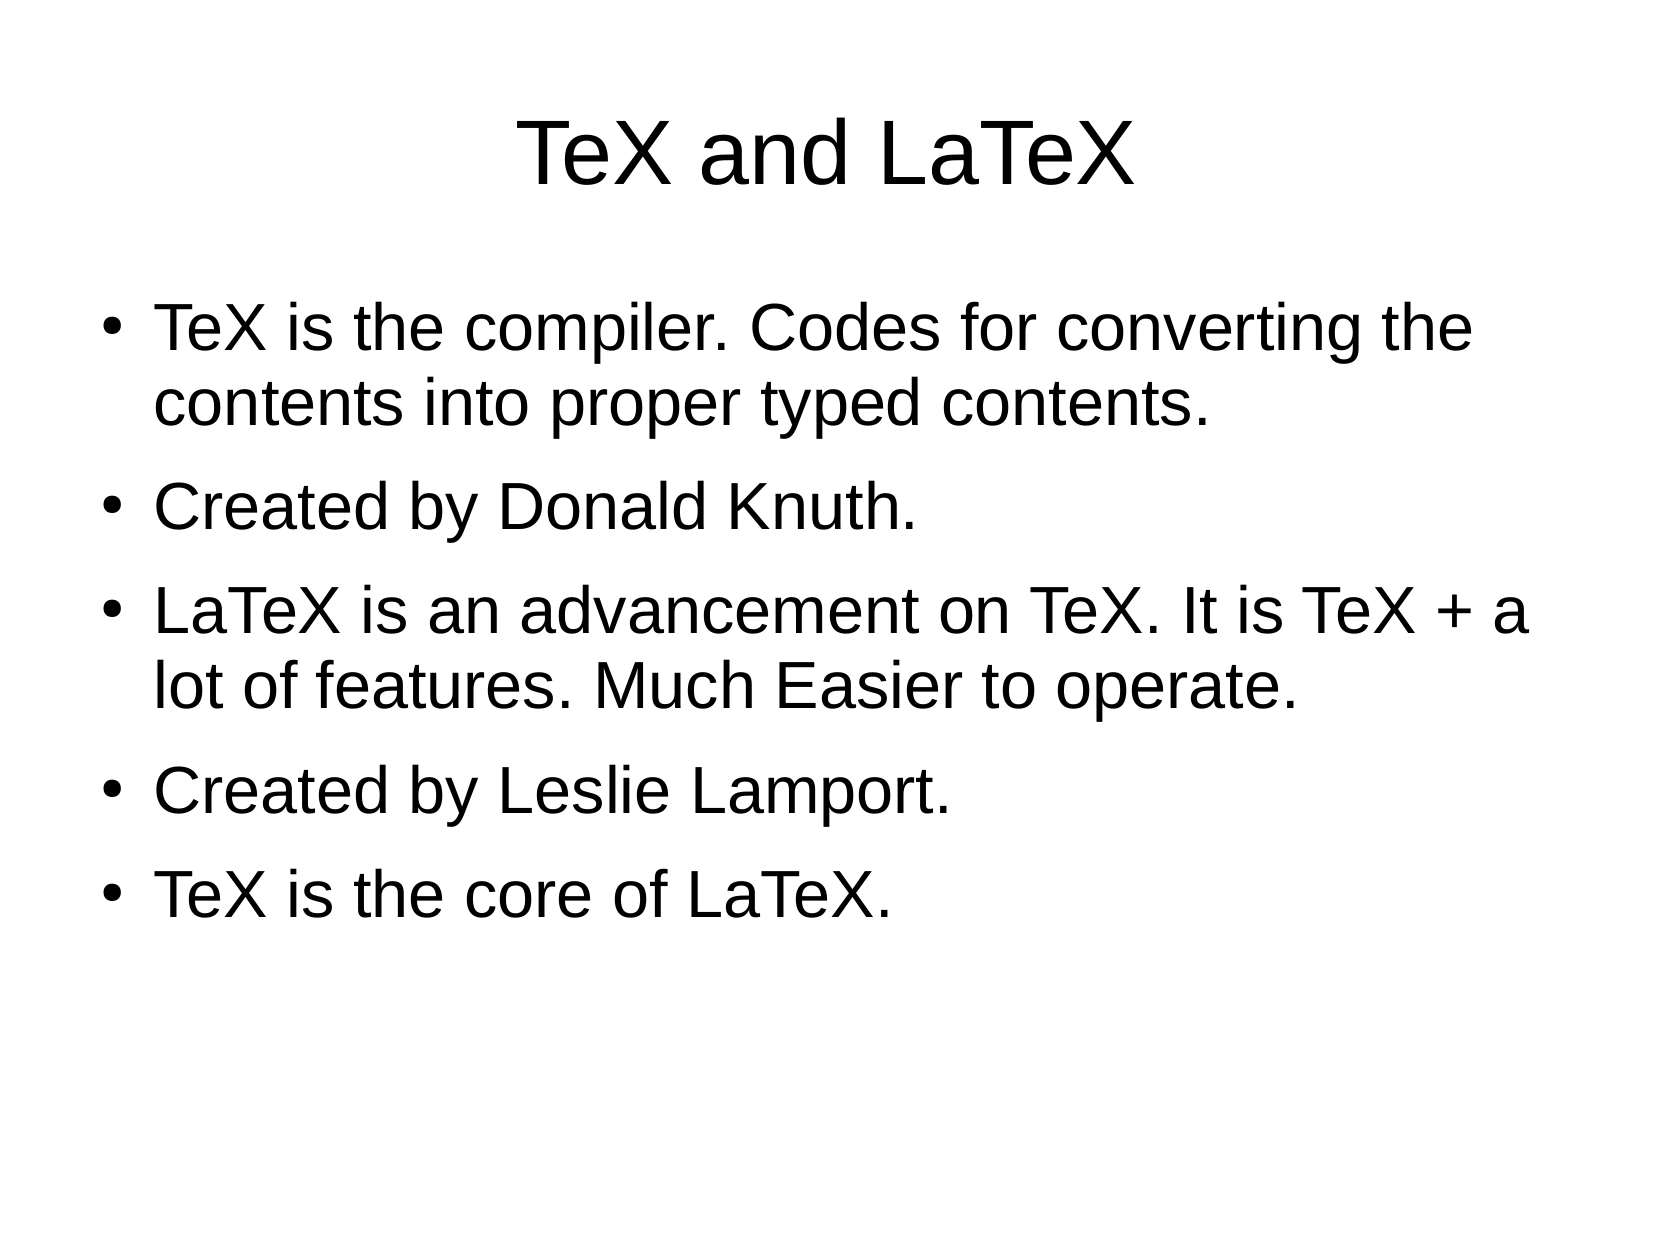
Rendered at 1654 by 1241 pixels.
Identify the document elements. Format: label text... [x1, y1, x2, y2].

list TeX is the compiler. Codes for converting the contents into proper typed contents. Created by Donald Knuth. LaTeX is an advancement on TeX. It is TeX + a lot of features. Much Easier to operate. Created by Leslie Lamport. TeX is the core of LaTeX. [82, 290, 1571, 1010]
title TeX and LaTeX [82, 49, 1571, 257]
